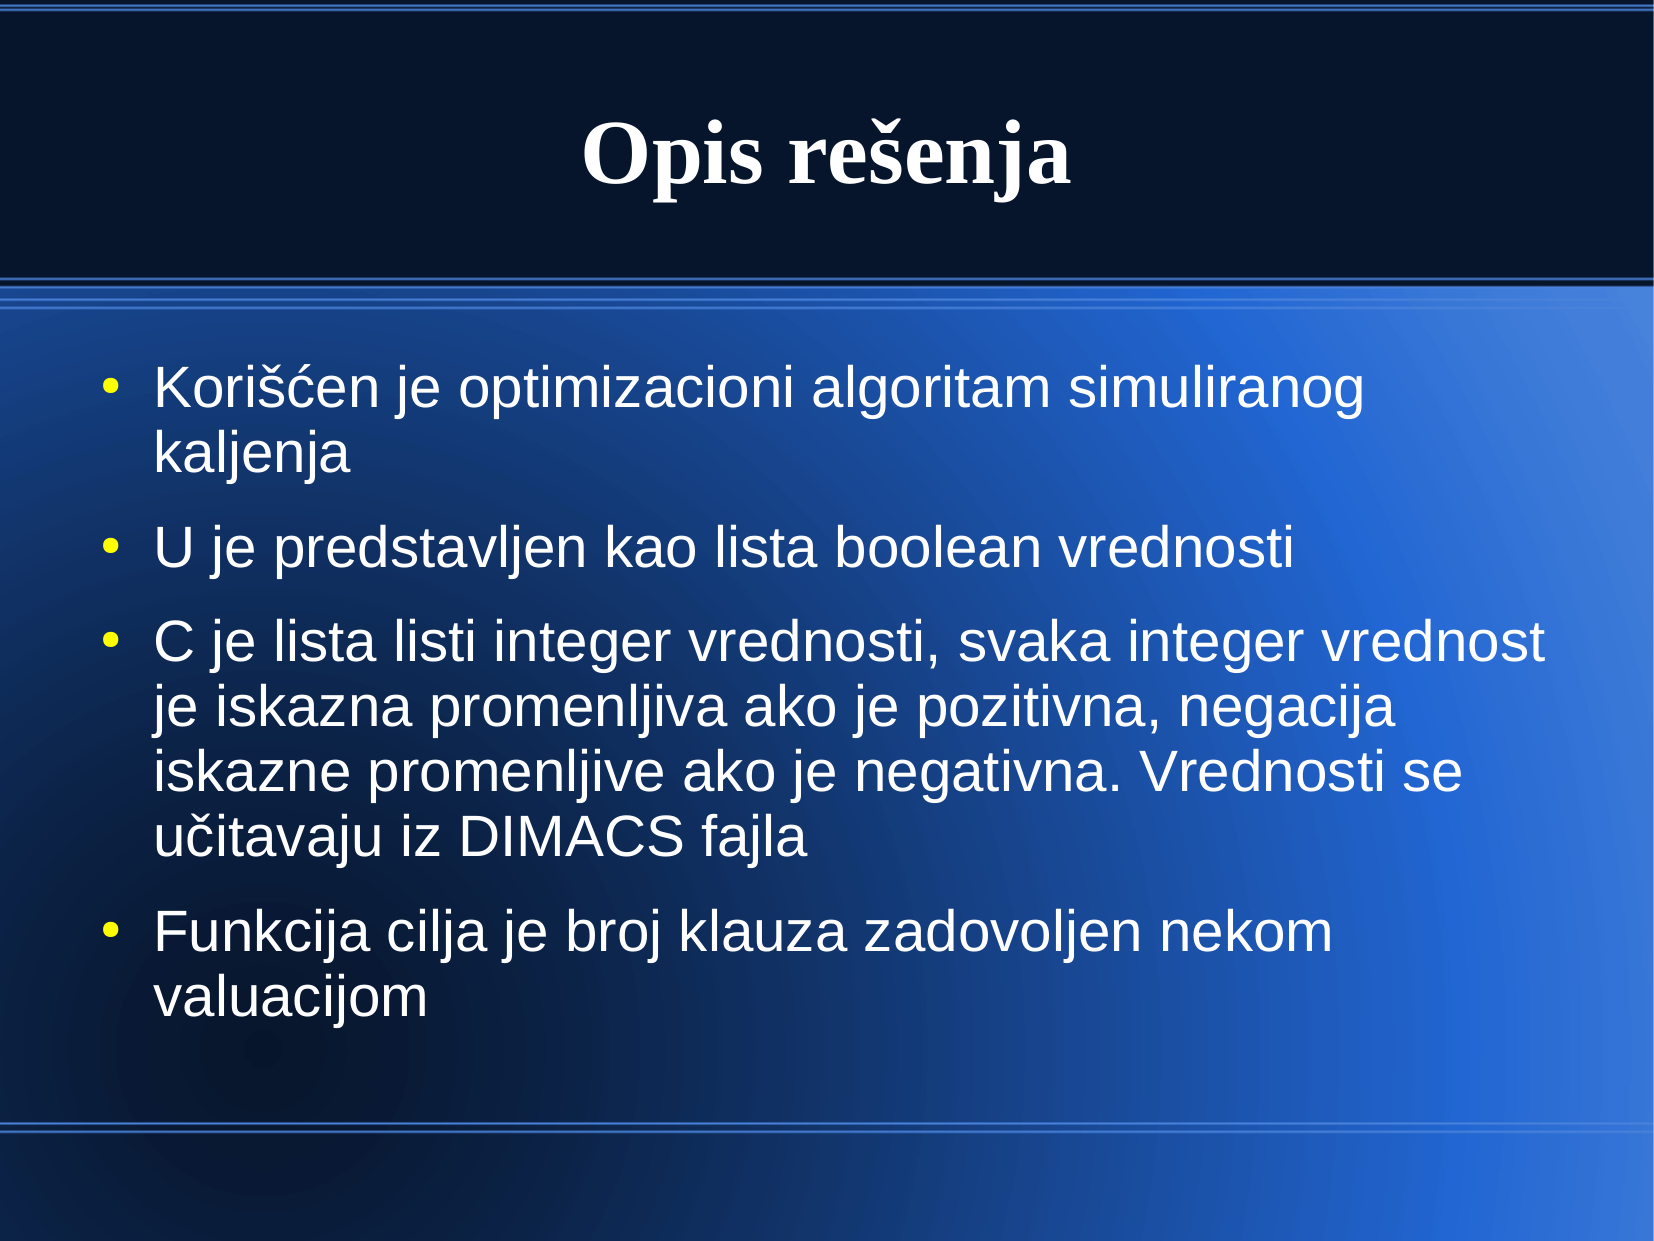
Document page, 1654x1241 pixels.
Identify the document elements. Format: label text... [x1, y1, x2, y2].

picture [0, 0, 1654, 1241]
title Opis rešenja [82, 49, 1571, 257]
list Korišćen je optimizacioni algoritam simuliranog kaljenja U je predstavljen kao lista boolean vrednosti C je lista listi integer vrednosti, svaka integer vrednost je iskazna promenljiva ako je pozitivna, negacija iskazne promenljive ako je negativna. Vrednosti se učitavaju iz DIMACS fajla Funkcija cilja je broj klauza zadovoljen nekom valuacijom [82, 355, 1571, 1058]
